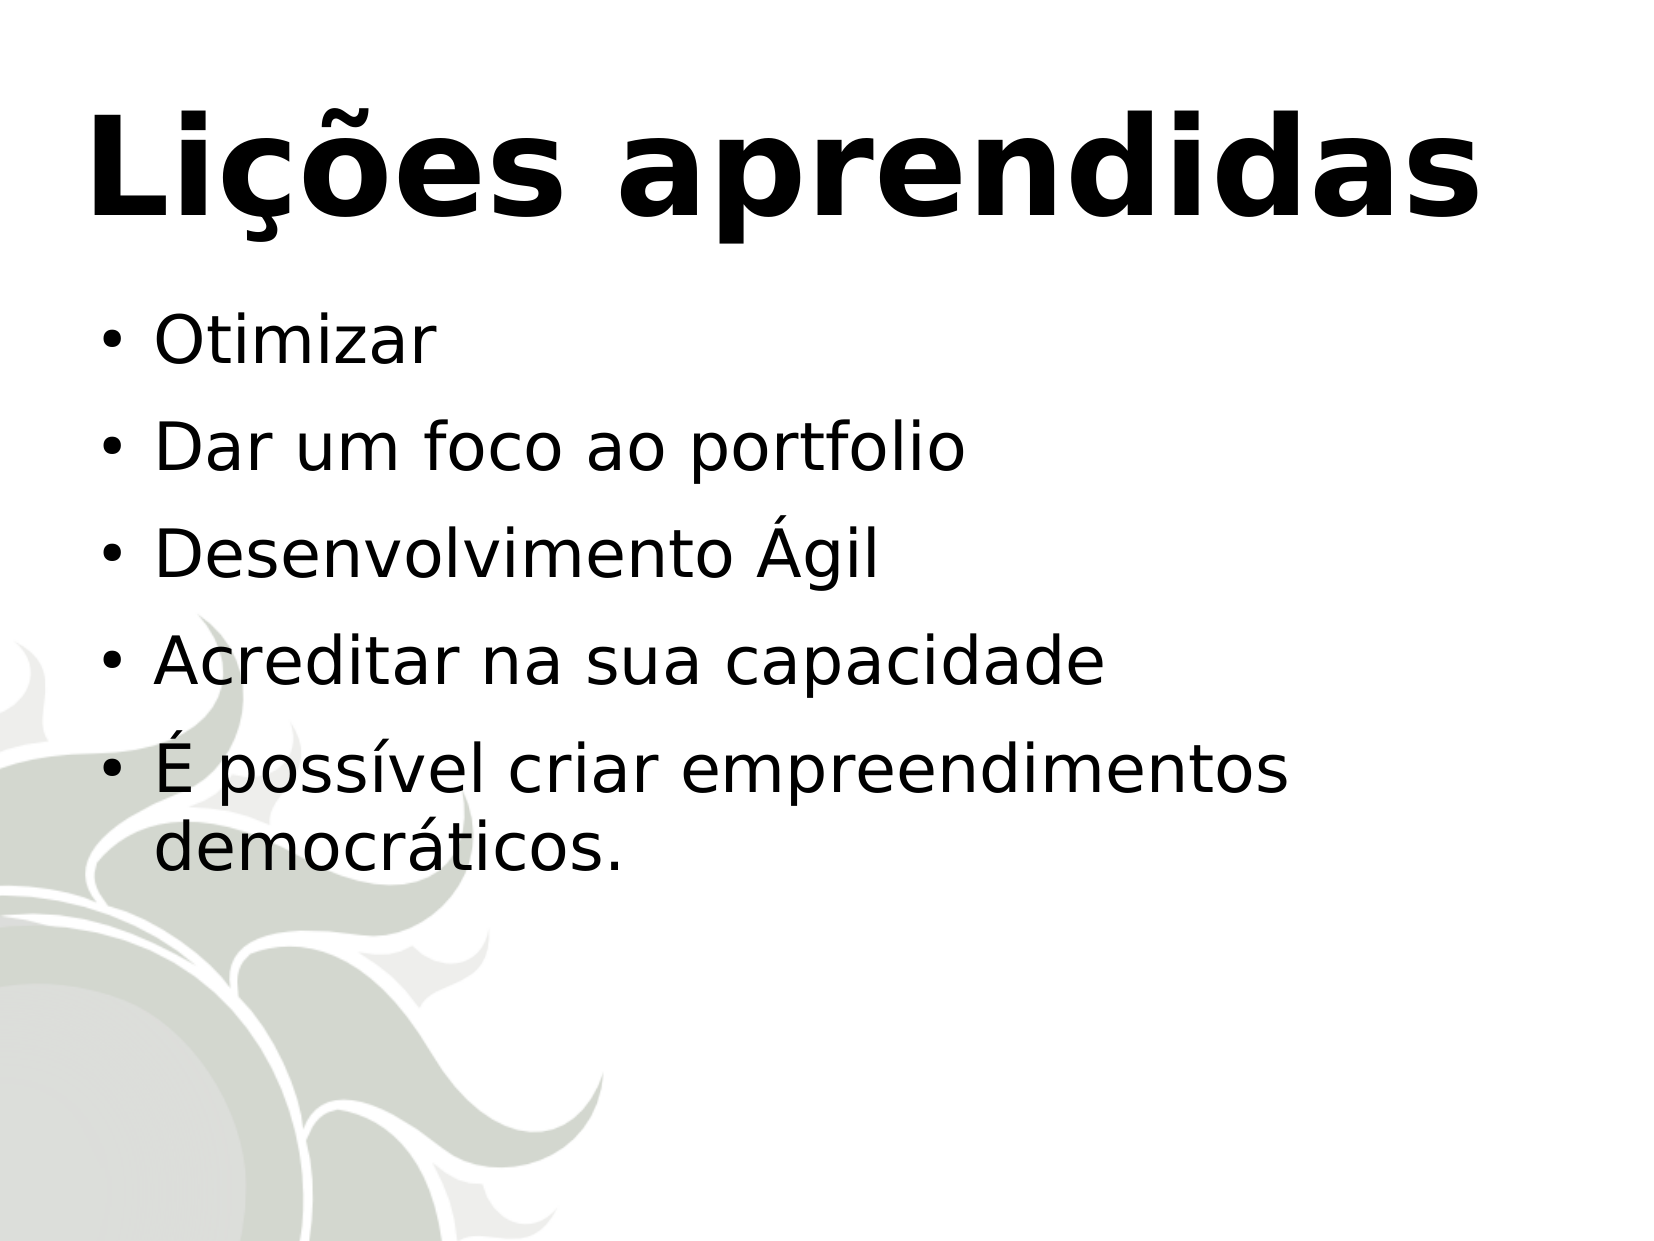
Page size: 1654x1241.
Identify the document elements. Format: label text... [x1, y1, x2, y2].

list Otimizar Dar um foco ao portfolio Desenvolvimento Ágil Acreditar na sua capacidade É possível criar empreendimentos democráticos. [82, 301, 1571, 894]
picture [0, 555, 644, 1241]
title Lições aprendidas [82, 64, 1571, 272]
